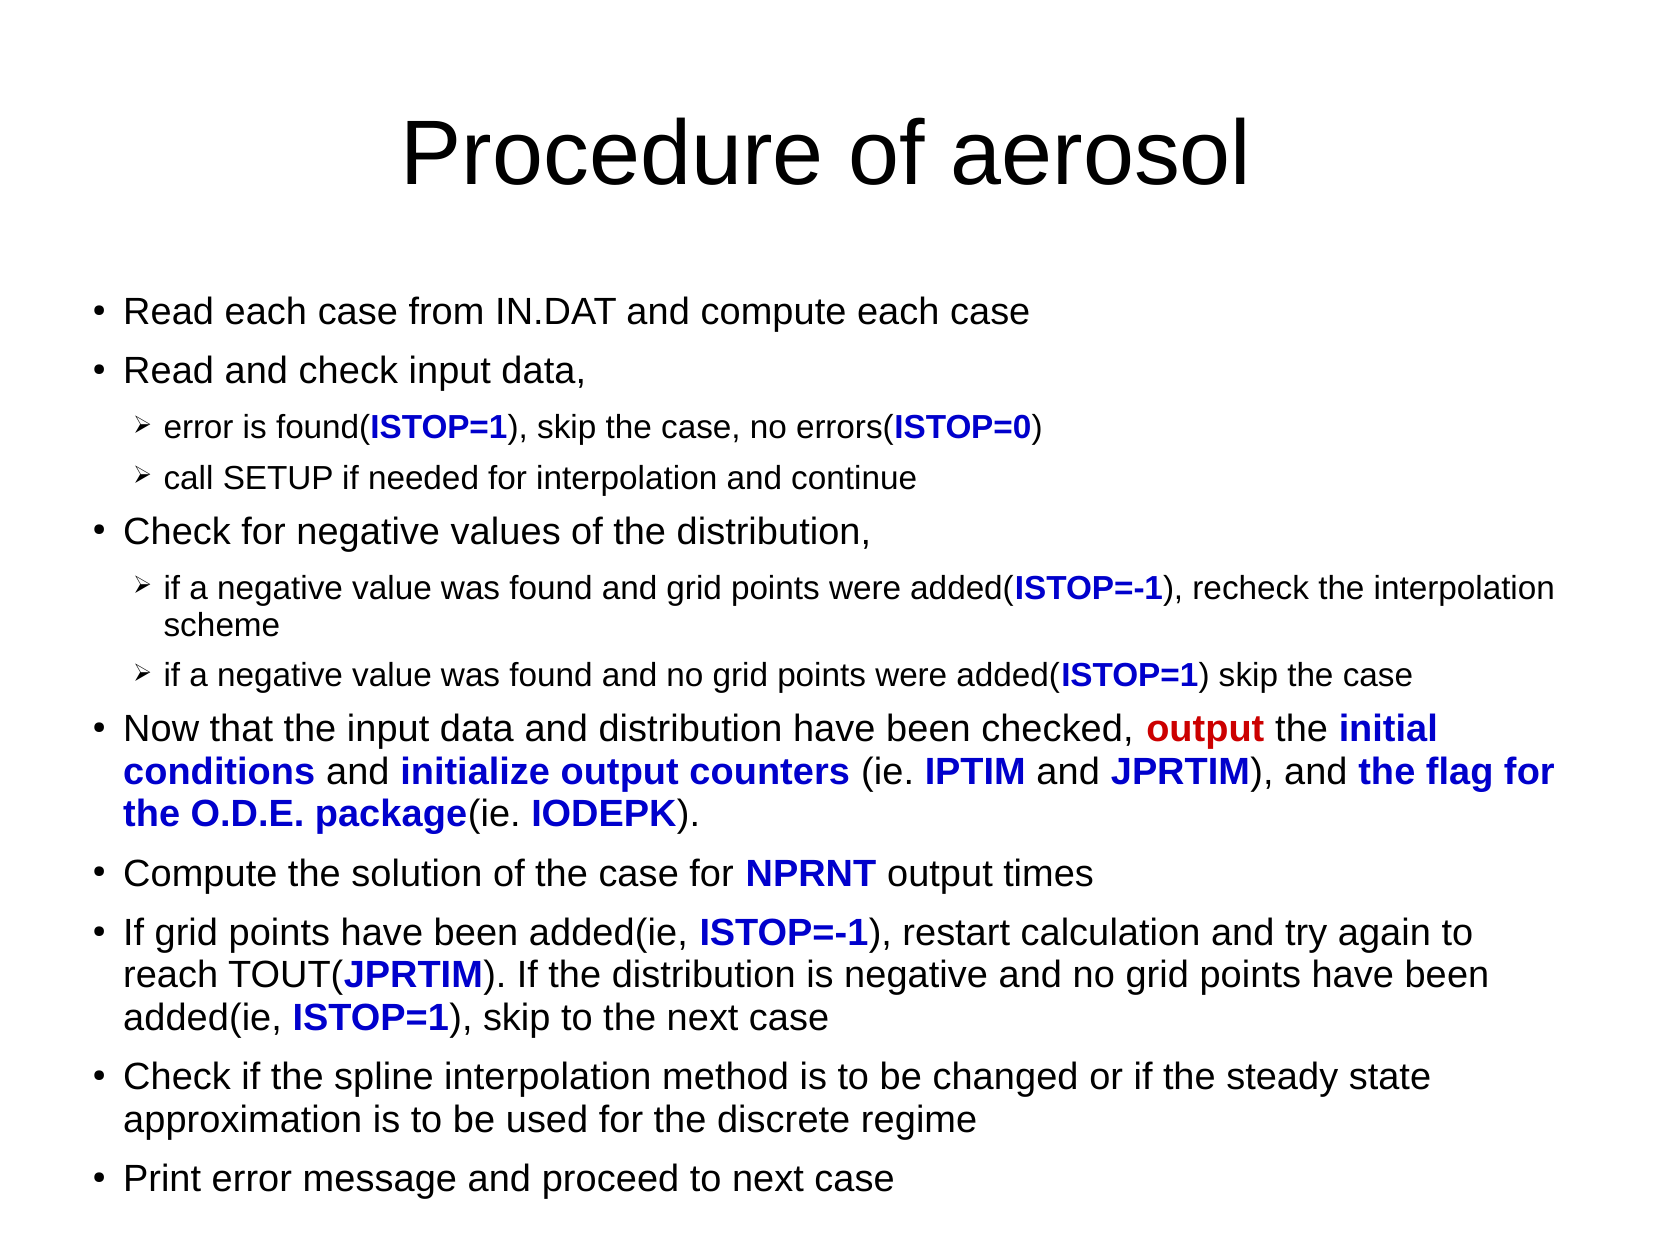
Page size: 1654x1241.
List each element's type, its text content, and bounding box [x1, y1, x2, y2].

title Procedure of aerosol [82, 49, 1571, 257]
list Read each case from IN.DAT and compute each case Read and check input data, error is found(ISTOP=1), skip the case, no errors(ISTOP=0) call SETUP if needed for interpolation and continue Check for negative values of the distribution, if a negative value was found and grid points were added(ISTOP=-1), recheck the interpolation scheme if a negative value was found and no grid points were added(ISTOP=1) skip the case Now that the input data and distribution have been checked, output the initial conditions and initialize output counters (ie. IPTIM and JPRTIM), and the flag for the O.D.E. package(ie. IODEPK). Compute the solution of the case for NPRNT output times If grid points have been added(ie, ISTOP=-1), restart calculation and try again to reach TOUT(JPRTIM). If the distribution is negative and no grid points have been added(ie, ISTOP=1), skip to the next case Check if the spline interpolation method is to be changed or if the steady state approximation is to be used for the discrete regime Print error message and proceed to next case [82, 290, 1571, 1201]
